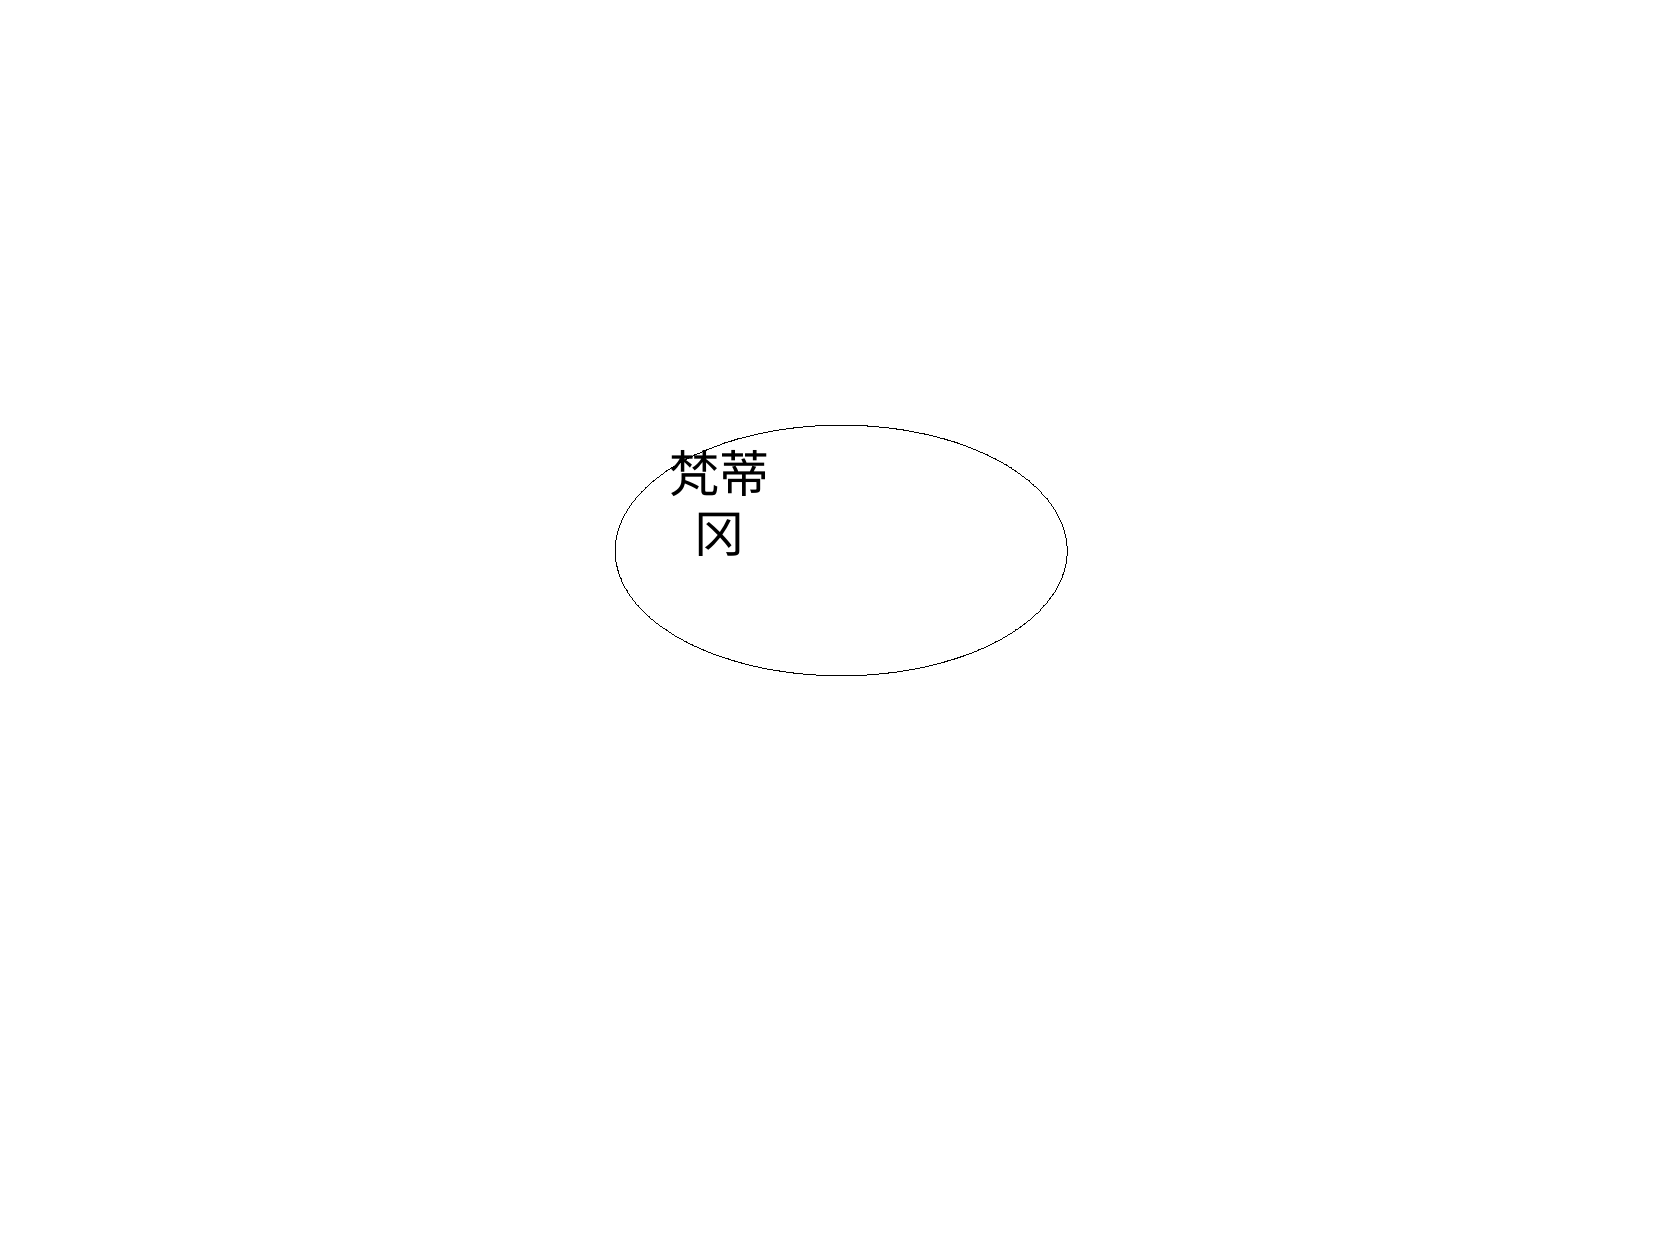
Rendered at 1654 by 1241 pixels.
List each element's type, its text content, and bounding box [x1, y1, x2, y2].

text_box 梵蒂冈 [615, 425, 1068, 676]
